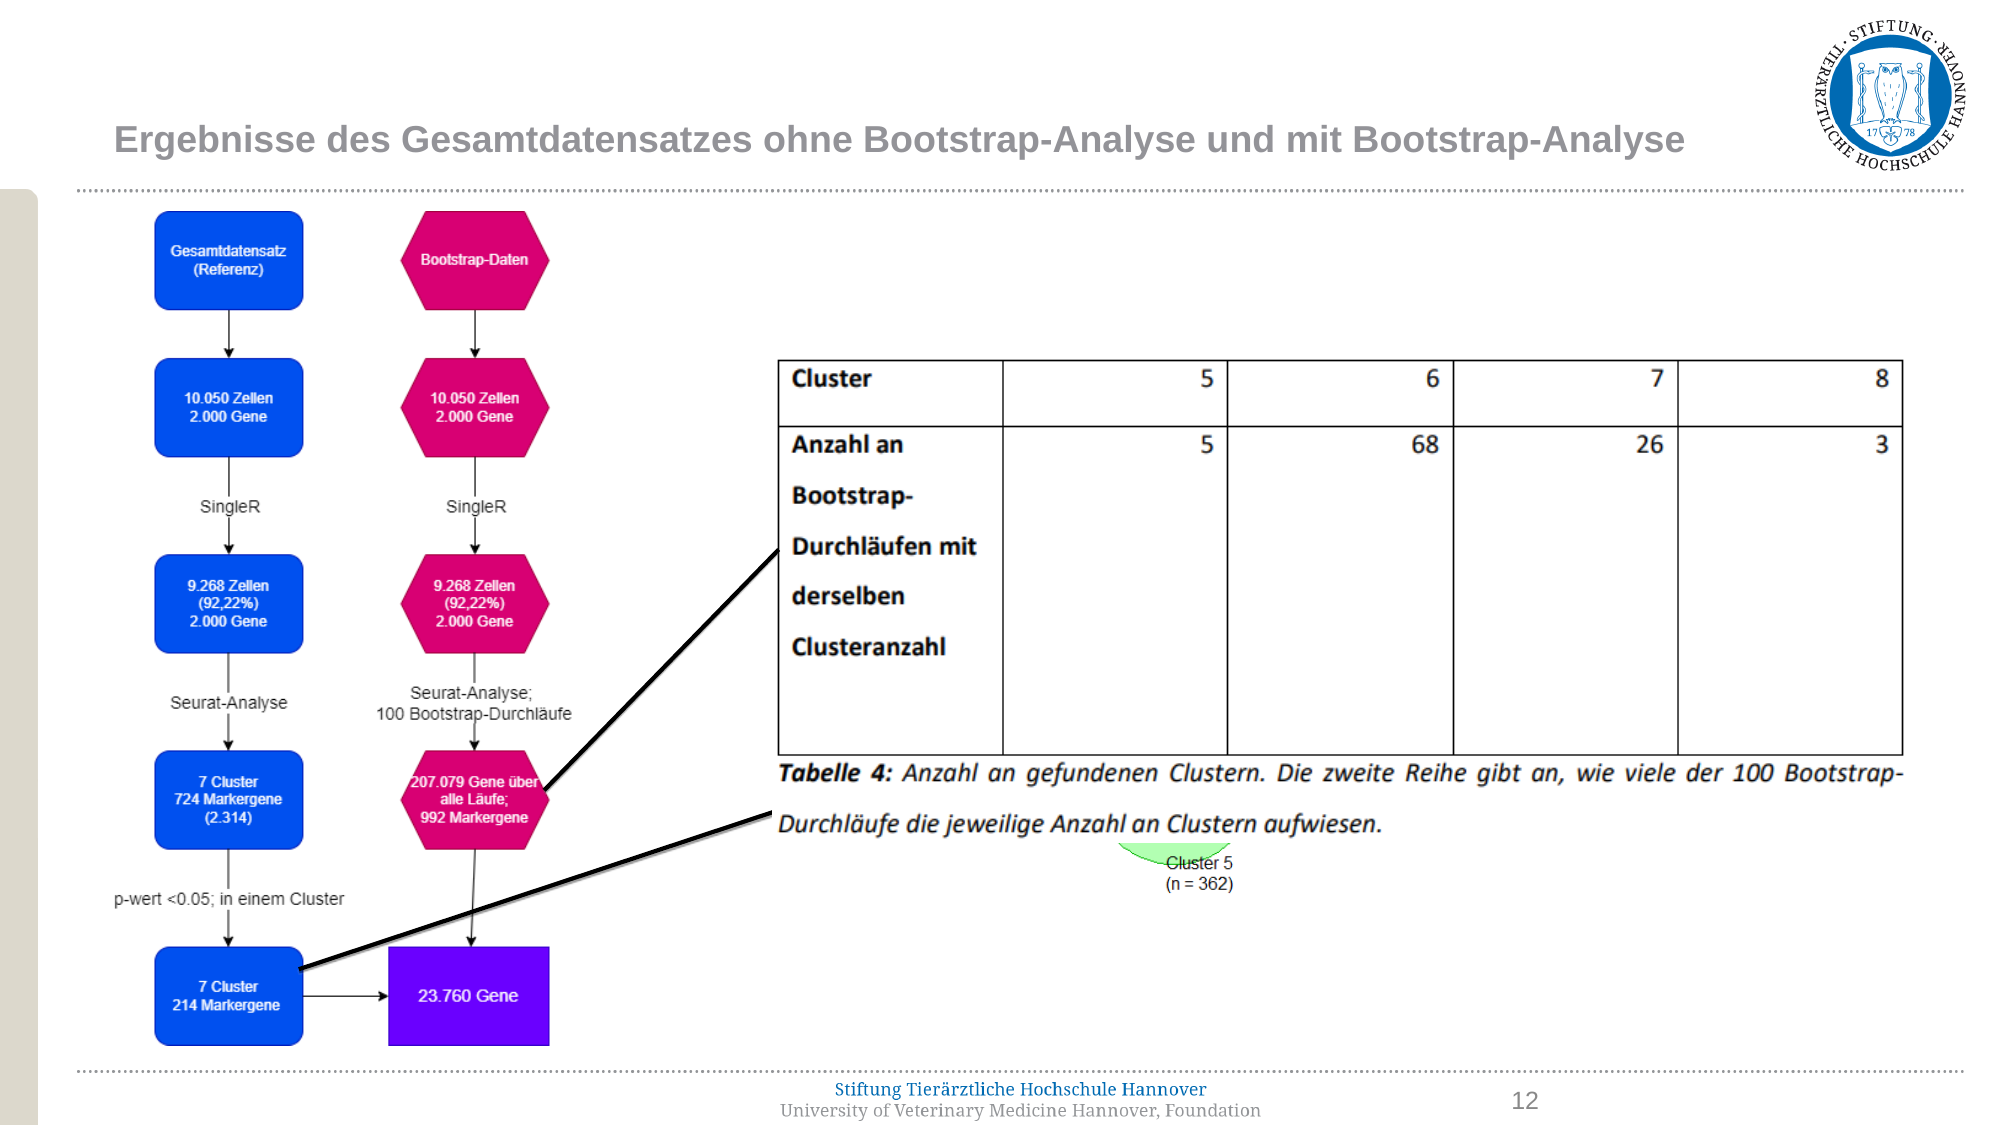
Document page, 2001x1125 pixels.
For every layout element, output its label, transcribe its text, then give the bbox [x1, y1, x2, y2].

picture [114, 211, 573, 1046]
picture [701, 354, 1917, 905]
slide_number 12 [1496, 1069, 1963, 1125]
list Ergebnisse des Gesamtdatensatzes ohne Bootstrap-Analyse und mit Bootstrap-Analyse [114, 90, 1709, 185]
